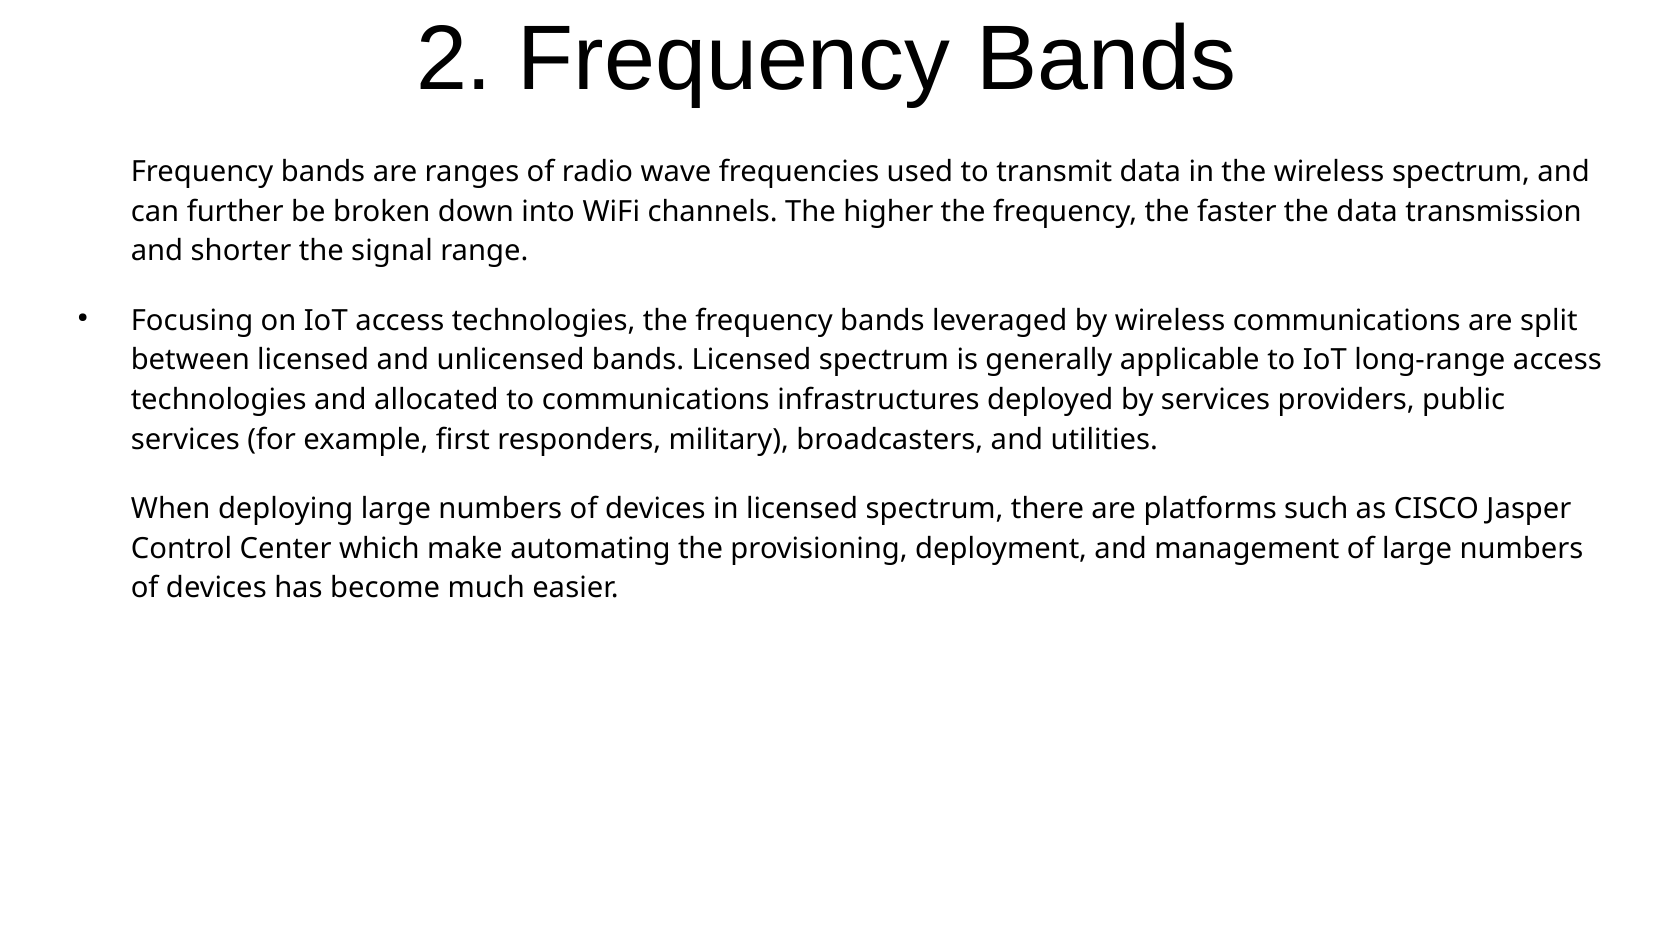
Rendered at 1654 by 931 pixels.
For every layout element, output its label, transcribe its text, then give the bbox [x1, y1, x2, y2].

list Frequency bands are ranges of radio wave frequencies used to transmit data in the wireless spectrum, and can further be broken down into WiFi channels. The higher the frequency, the faster the data transmission and shorter the signal range. Focusing on IoT access technologies, the frequency bands leveraged by wireless communications are split between licensed and unlicensed bands. Licensed spectrum is generally applicable to IoT long-range access technologies and allocated to communications infrastructures deployed by services providers, public services (for example, first responders, military), broadcasters, and utilities. When deploying large numbers of devices in licensed spectrum, there are platforms such as CISCO Jasper Control Center which make automating the provisioning, deployment, and management of large numbers of devices has become much easier. [60, 150, 1606, 886]
title 2. Frequency Bands [82, 6, 1571, 109]
